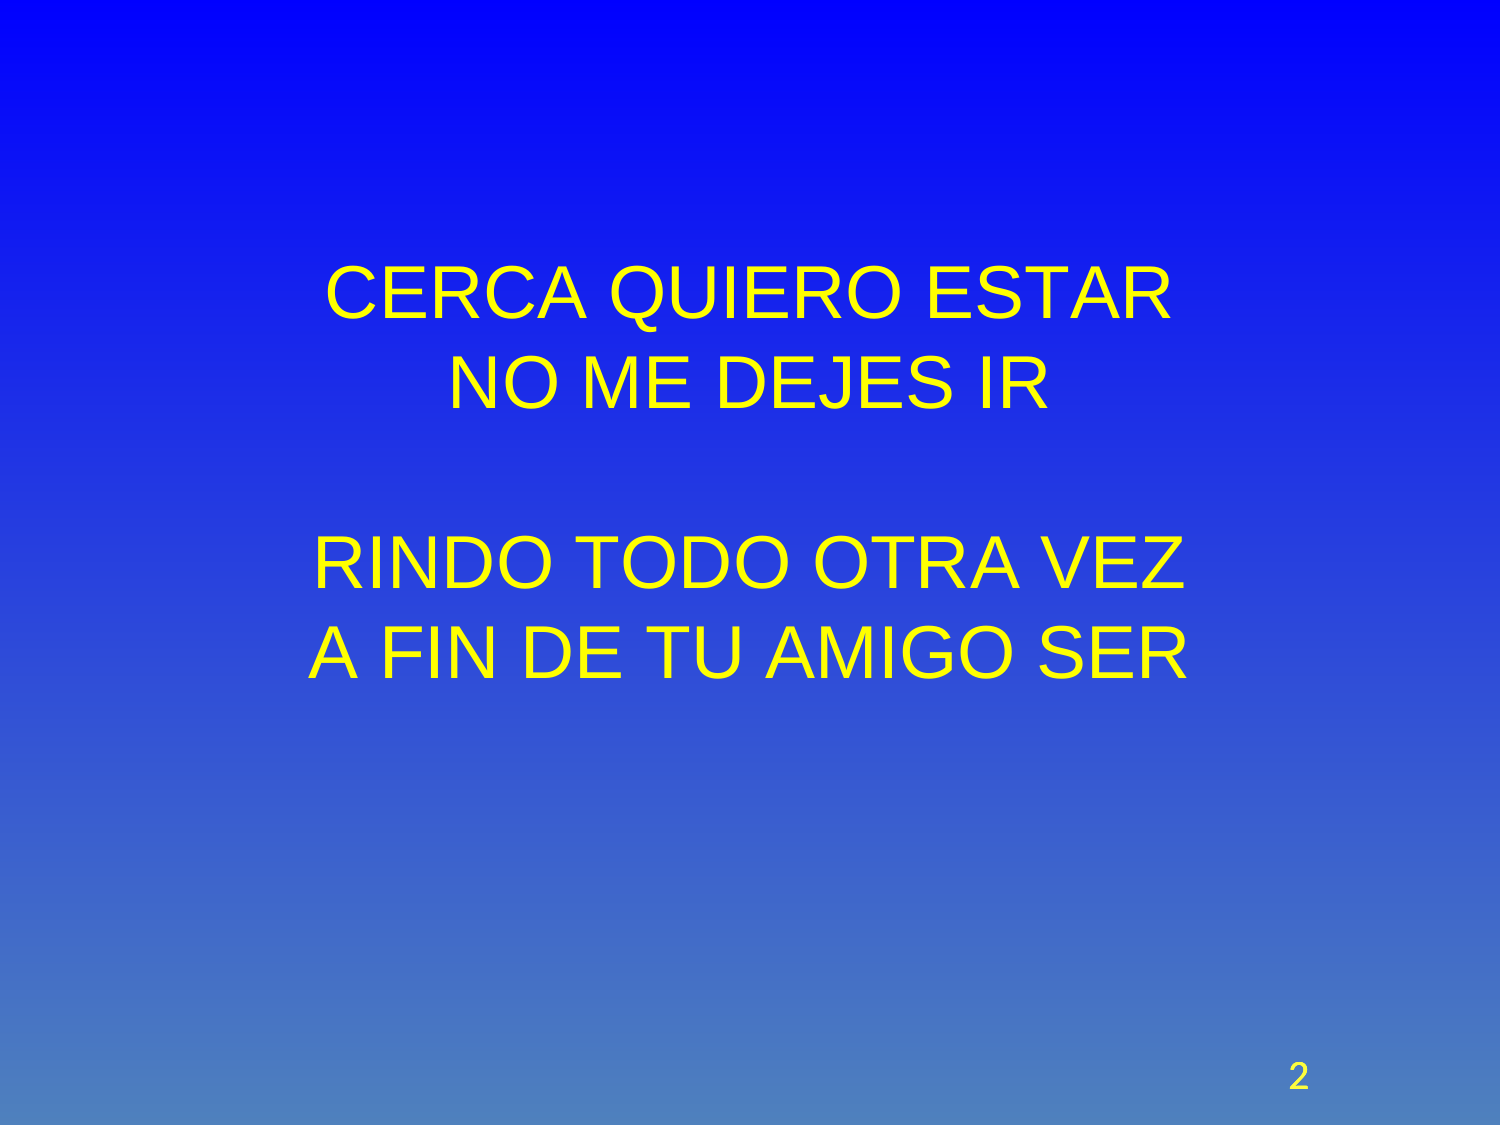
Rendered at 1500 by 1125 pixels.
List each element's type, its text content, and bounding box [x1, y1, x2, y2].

text_box CERCA QUIERO ESTAR NO ME DEJES IR RINDO TODO OTRA VEZ A FIN DE TU AMIGO SER [75, 374, 1426, 563]
text_box <número> [974, 1042, 1325, 1103]
